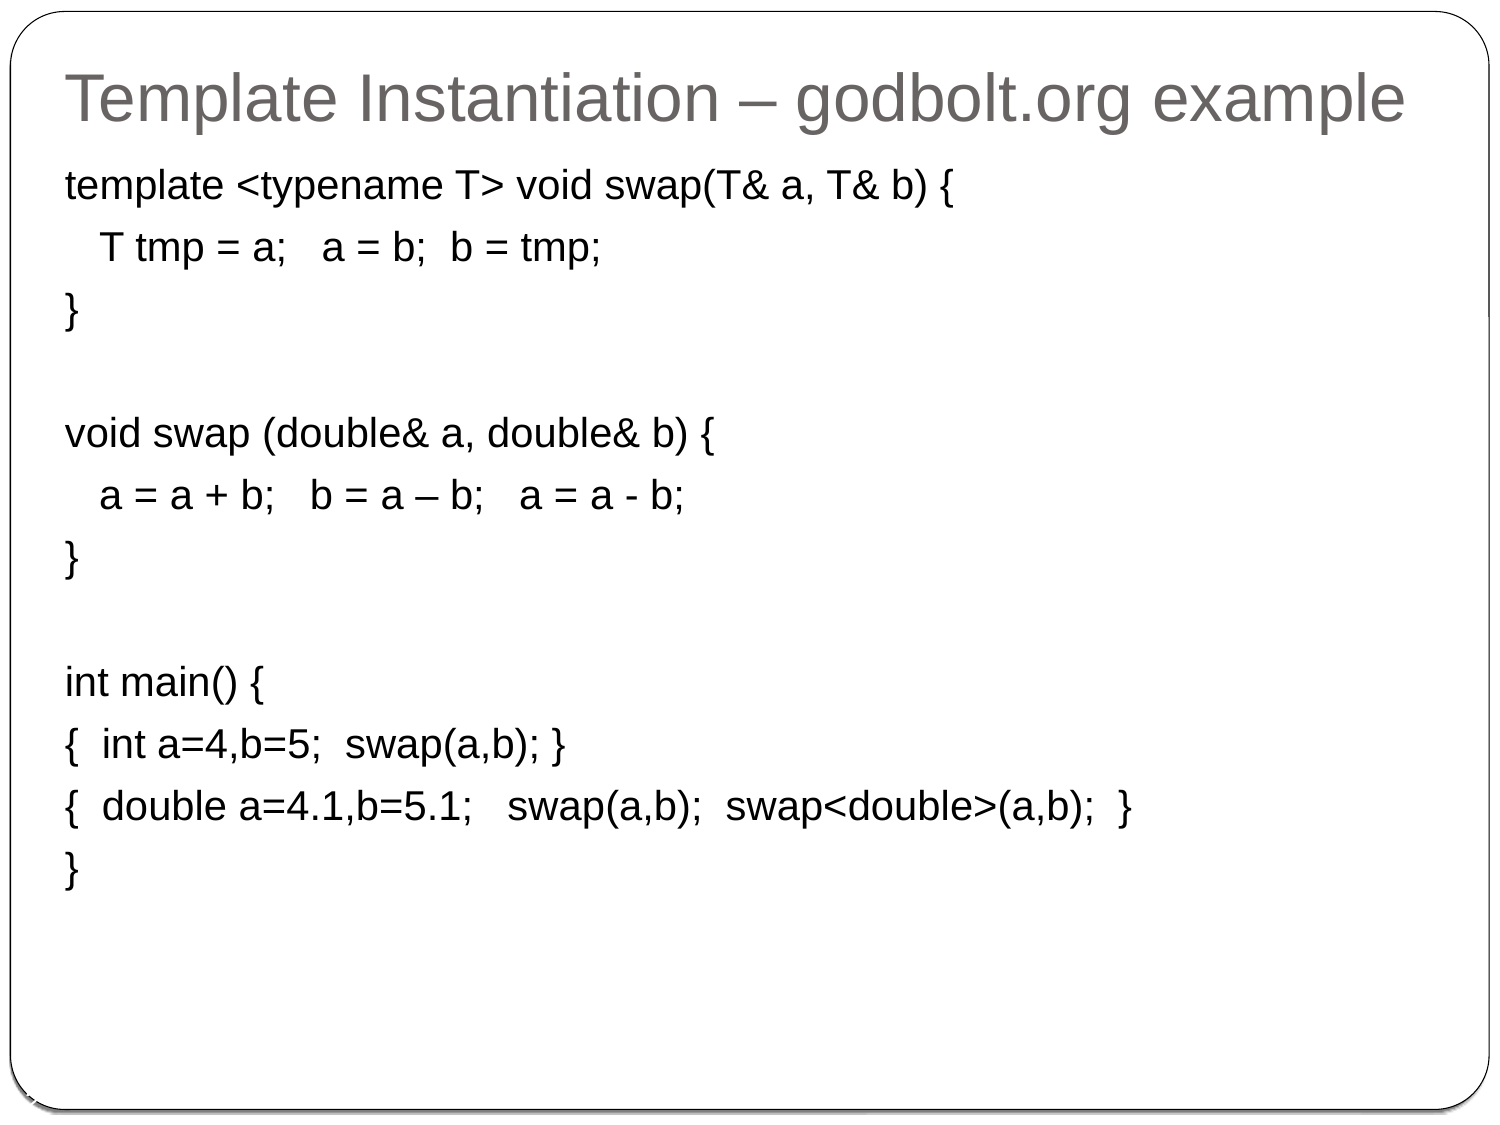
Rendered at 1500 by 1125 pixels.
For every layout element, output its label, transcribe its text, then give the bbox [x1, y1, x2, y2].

list template <typename T> void swap(T& a, T& b) { T tmp = a; a = b; b = tmp; } void swap (double& a, double& b) { a = a + b; b = a – b; a = a - b; } int main() { { int a=4,b=5; swap(a,b); } { double a=4.1,b=5.1; swap(a,b); swap<double>(a,b); } } [49, 149, 1231, 1088]
slide_number <number> [0, 1074, 50, 1125]
title Template Instantiation – godbolt.org example [50, 45, 1450, 150]
